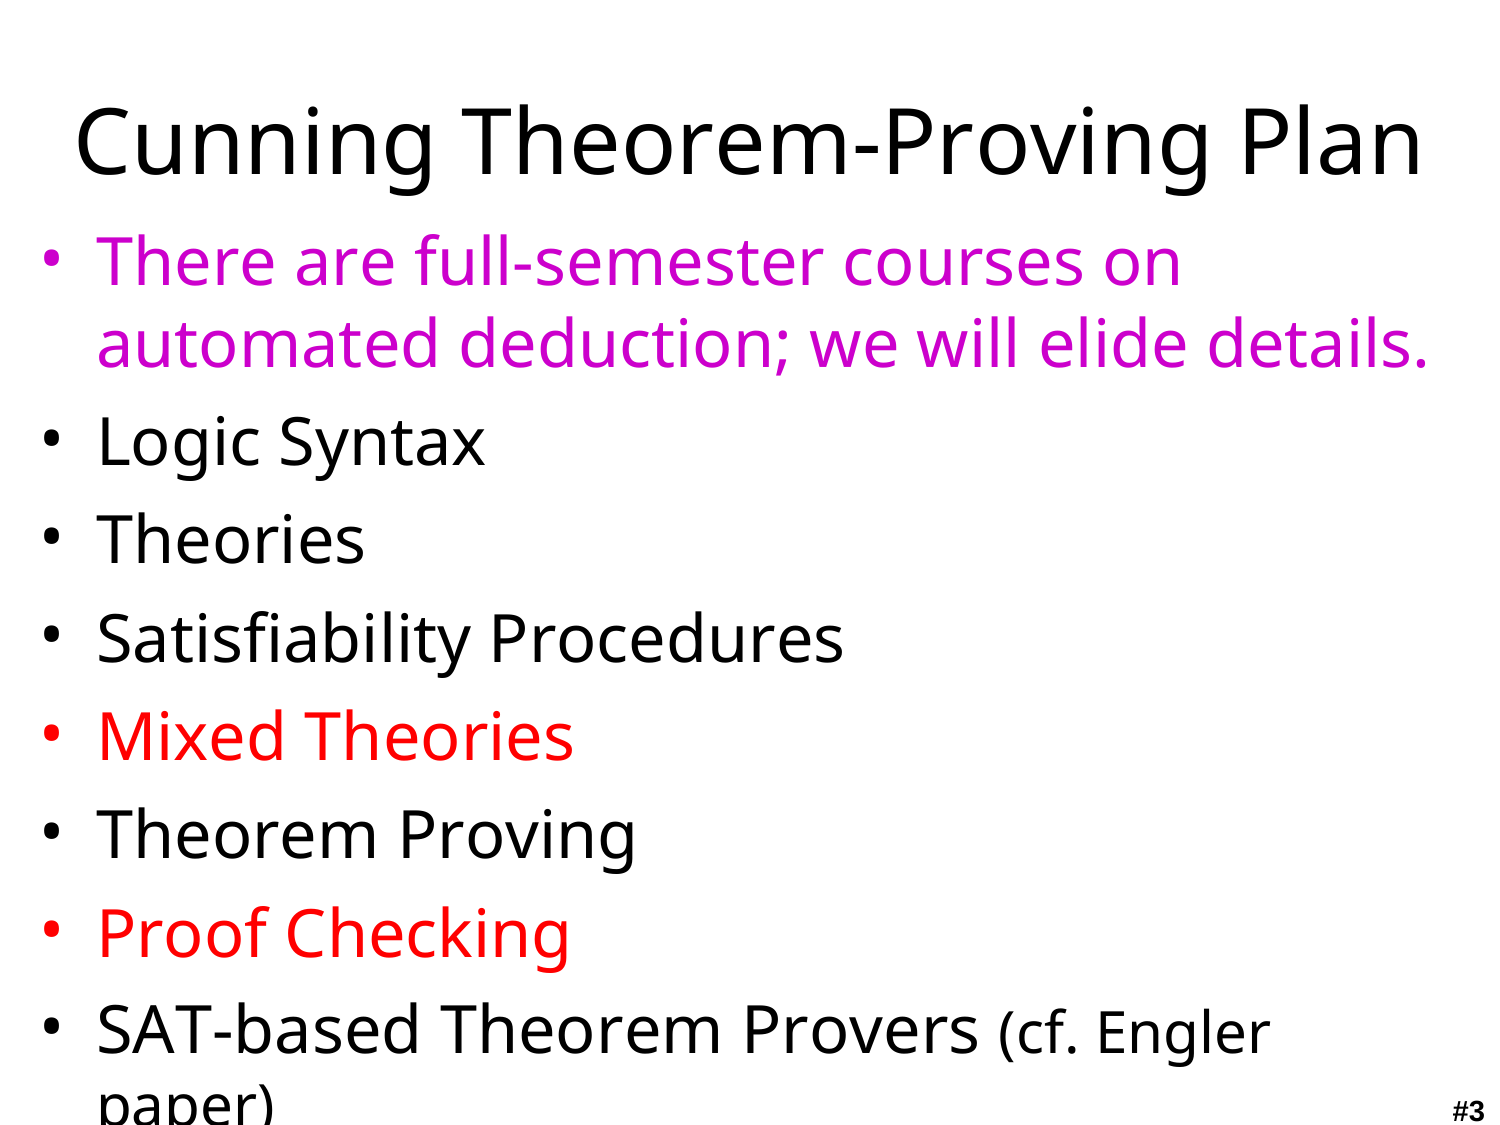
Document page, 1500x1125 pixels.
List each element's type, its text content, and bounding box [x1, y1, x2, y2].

title Cunning Theorem-Proving Plan [24, 45, 1476, 212]
list There are full-semester courses on automated deduction; we will elide details. Logic Syntax Theories Satisfiability Procedures Mixed Theories Theorem Proving Proof Checking SAT-based Theorem Provers (cf. Engler paper) [24, 212, 1476, 1051]
